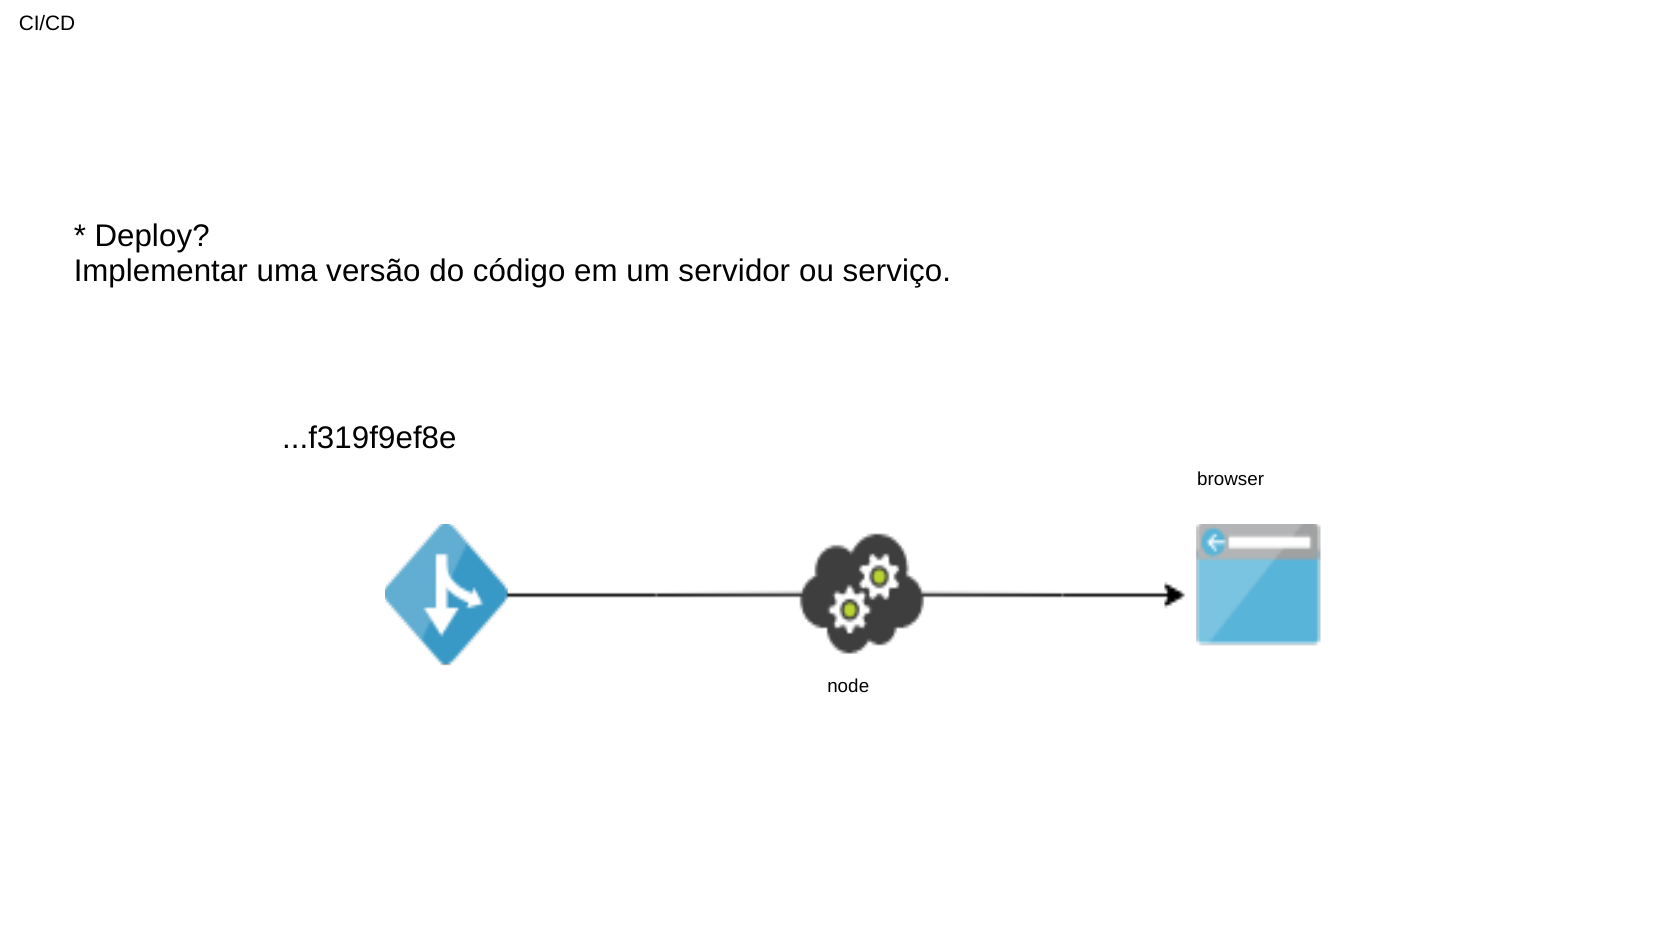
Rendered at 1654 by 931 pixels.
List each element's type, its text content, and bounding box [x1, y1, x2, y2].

text_box * Deploy? Implementar uma versão do código em um servidor ou serviço. [59, 211, 968, 296]
text_box browser [1182, 460, 1335, 525]
picture [385, 524, 1323, 668]
text_box ...f319f9ef8e [267, 413, 590, 503]
text_box node [812, 667, 926, 733]
text_box CI/CD [3, 3, 91, 42]
